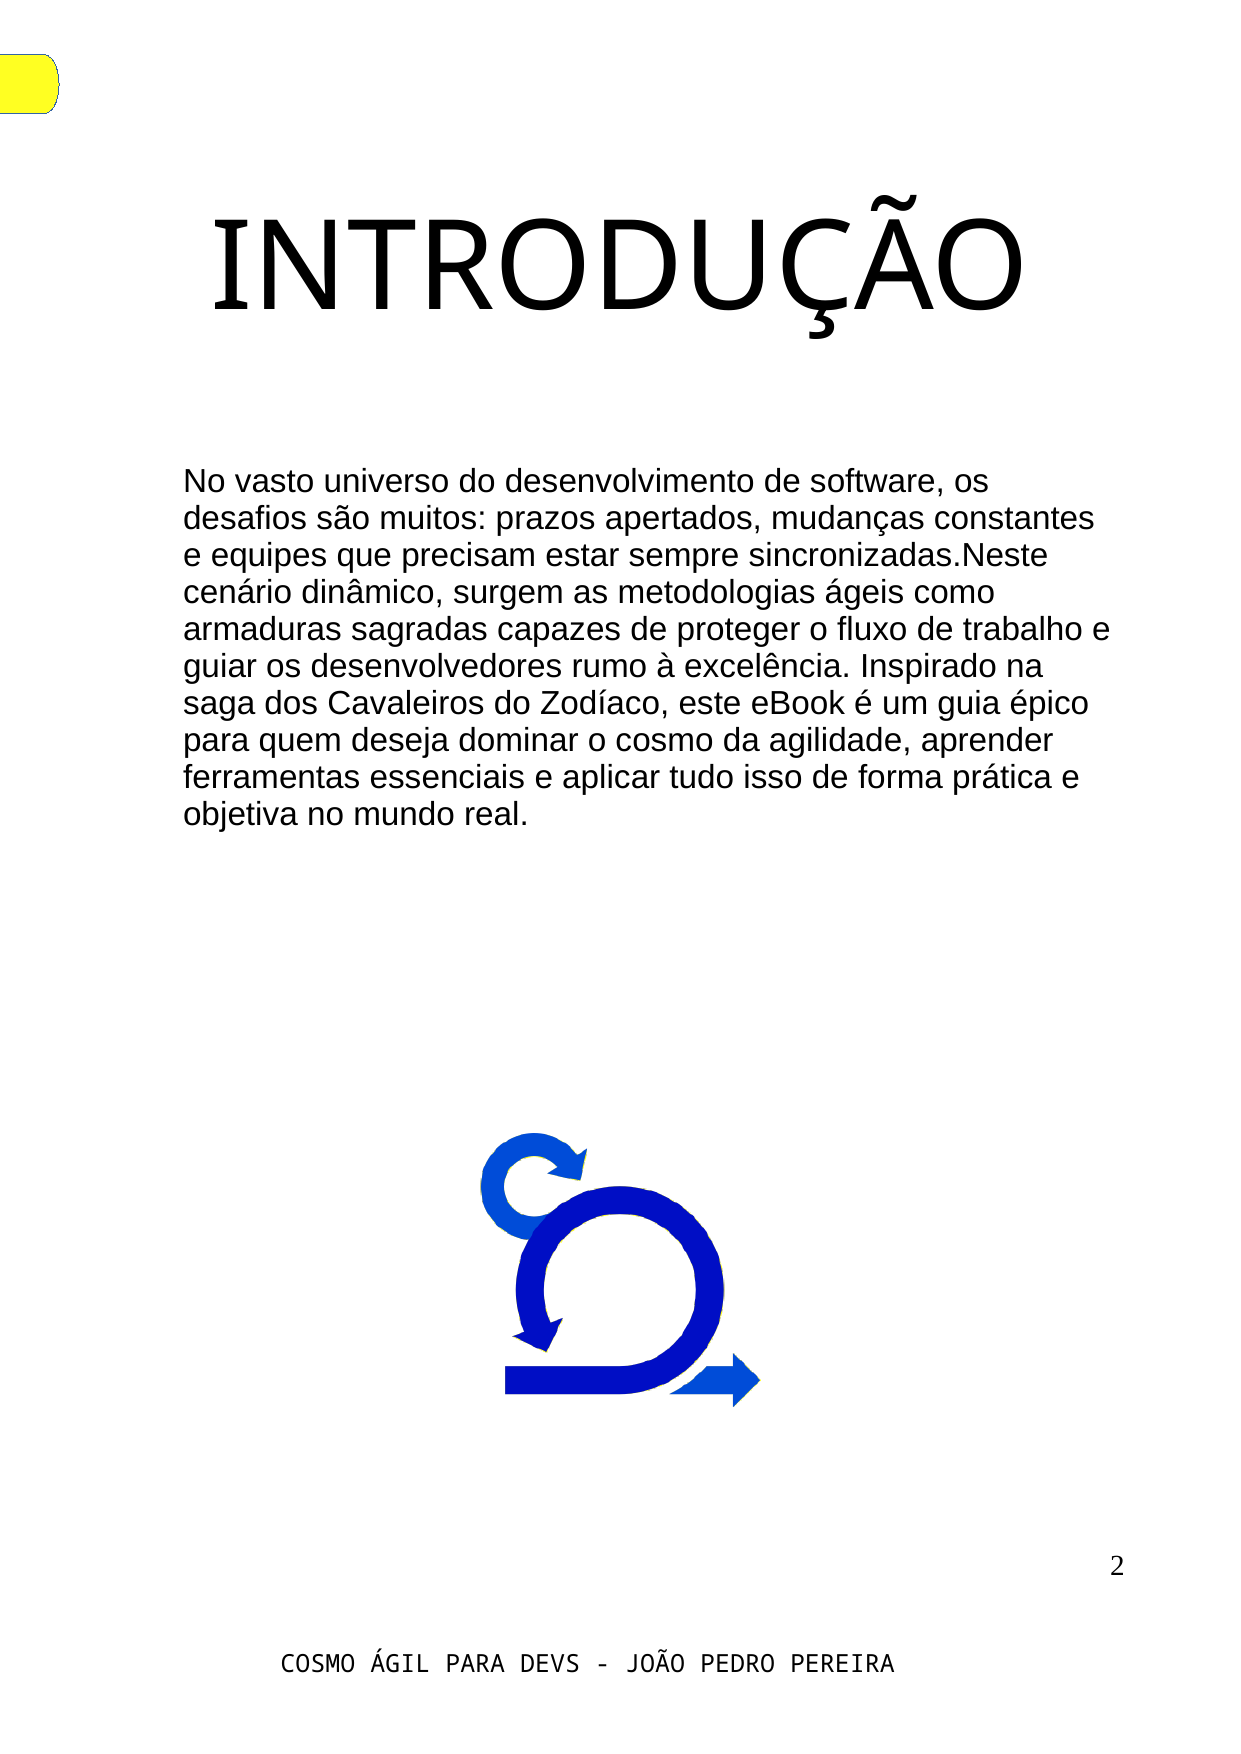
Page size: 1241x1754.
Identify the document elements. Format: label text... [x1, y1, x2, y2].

text_box [0, 54, 60, 114]
title INTRODUÇÃO [115, 124, 1125, 398]
list No vasto universo do desenvolvimento de software, os desafios são muitos: prazos apertados, mudanças constantes e equipes que precisam estar sempre sincronizadas.Neste cenário dinâmico, surgem as metodologias ágeis como armaduras sagradas capazes de proteger o fluxo de trabalho e guiar os desenvolvedores rumo à excelência. Inspirado na saga dos Cavaleiros do Zodíaco, este eBook é um guia épico para quem deseja dominar o cosmo da agilidade, aprender ferramentas essenciais e aplicar tudo isso de forma prática e objetiva no mundo real. [112, 409, 1123, 1359]
picture [383, 1033, 857, 1506]
text_box COSMO ÁGIL PARA DEVS - JOÃO PEDRO PEREIRA [265, 1638, 1207, 1695]
